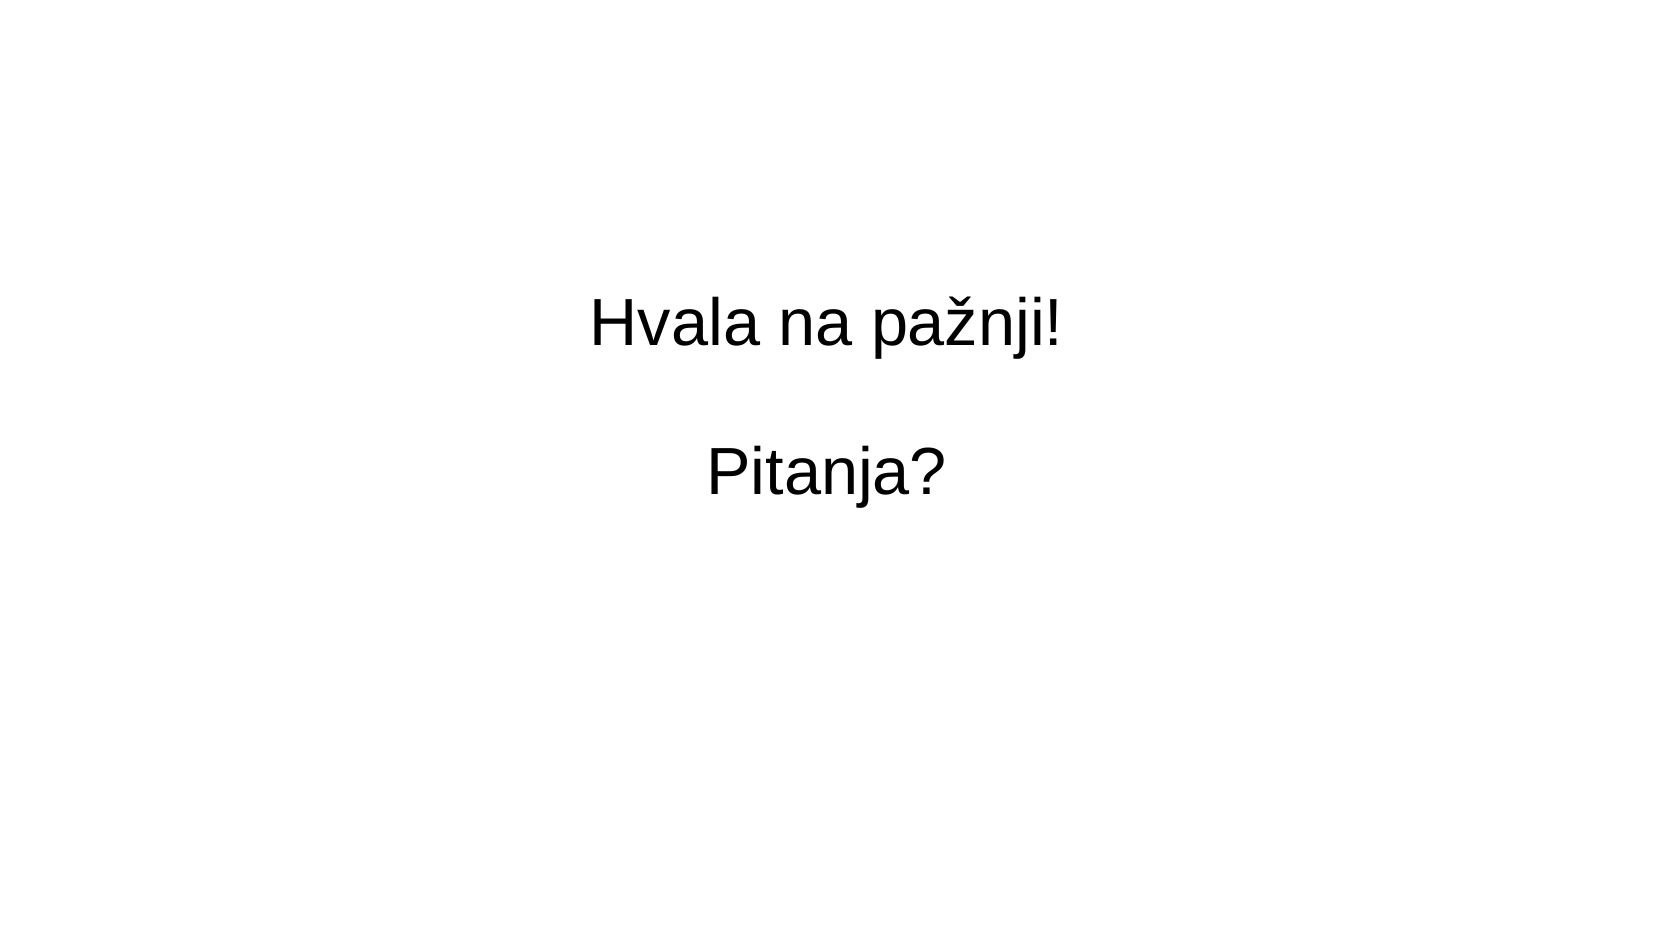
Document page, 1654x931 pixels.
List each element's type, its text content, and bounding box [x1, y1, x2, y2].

subtitle Hvala na pažnji! Pitanja? [82, 37, 1571, 757]
